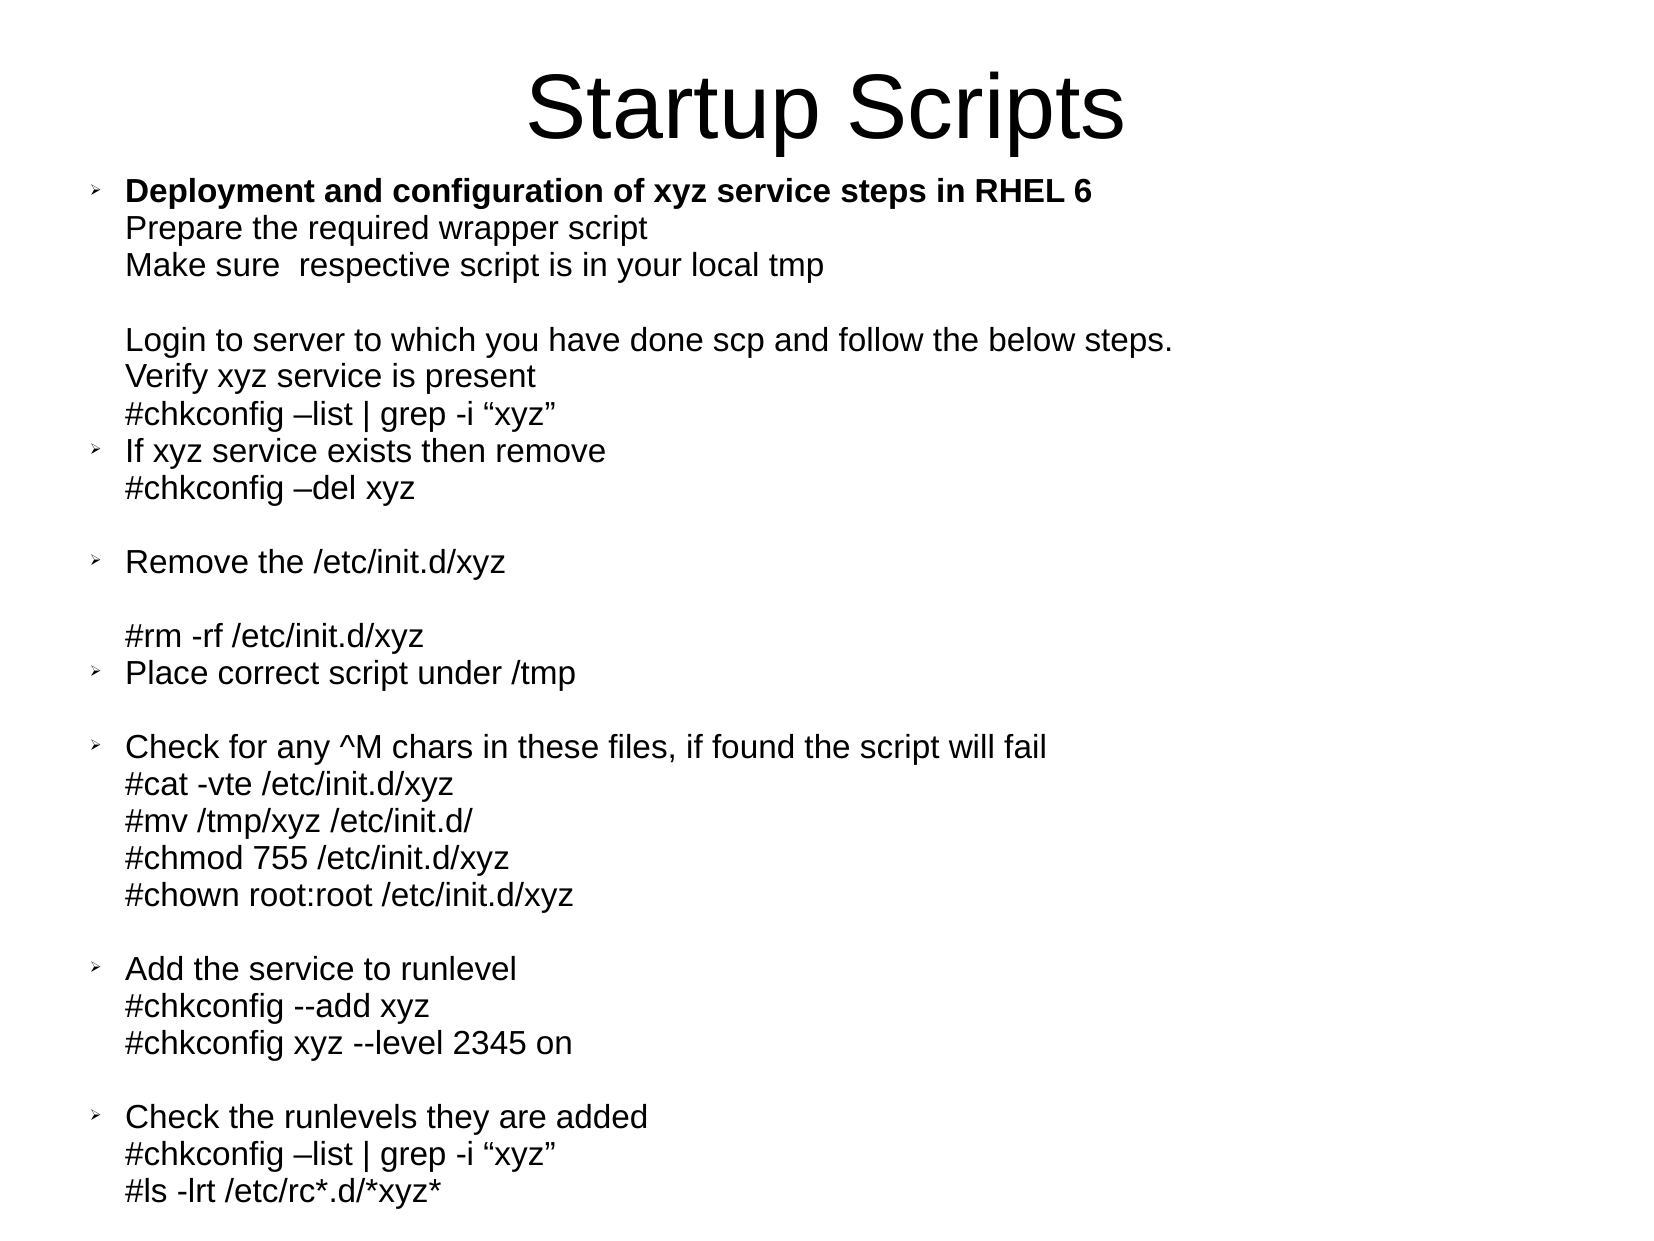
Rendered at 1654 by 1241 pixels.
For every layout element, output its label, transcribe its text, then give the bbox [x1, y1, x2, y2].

title Startup Scripts [82, 3, 1571, 211]
text_box Deployment and configuration of xyz service steps in RHEL 6 Prepare the required wrapper script Make sure respective script is in your local tmp Login to server to which you have done scp and follow the below steps. Verify xyz service is present #chkconfig –list | grep -i “xyz” If xyz service exists then remove #chkconfig –del xyz Remove the /etc/init.d/xyz #rm -rf /etc/init.d/xyz Place correct script under /tmp Check for any ^M chars in these files, if found the script will fail #cat -vte /etc/init.d/xyz #mv /tmp/xyz /etc/init.d/ #chmod 755 /etc/init.d/xyz #chown root:root /etc/init.d/xyz Add the service to runlevel #chkconfig --add xyz #chkconfig xyz --level 2345 on Check the runlevels they are added #chkconfig –list | grep -i “xyz” #ls -lrt /etc/rc*.d/*xyz* [75, 165, 1531, 1218]
